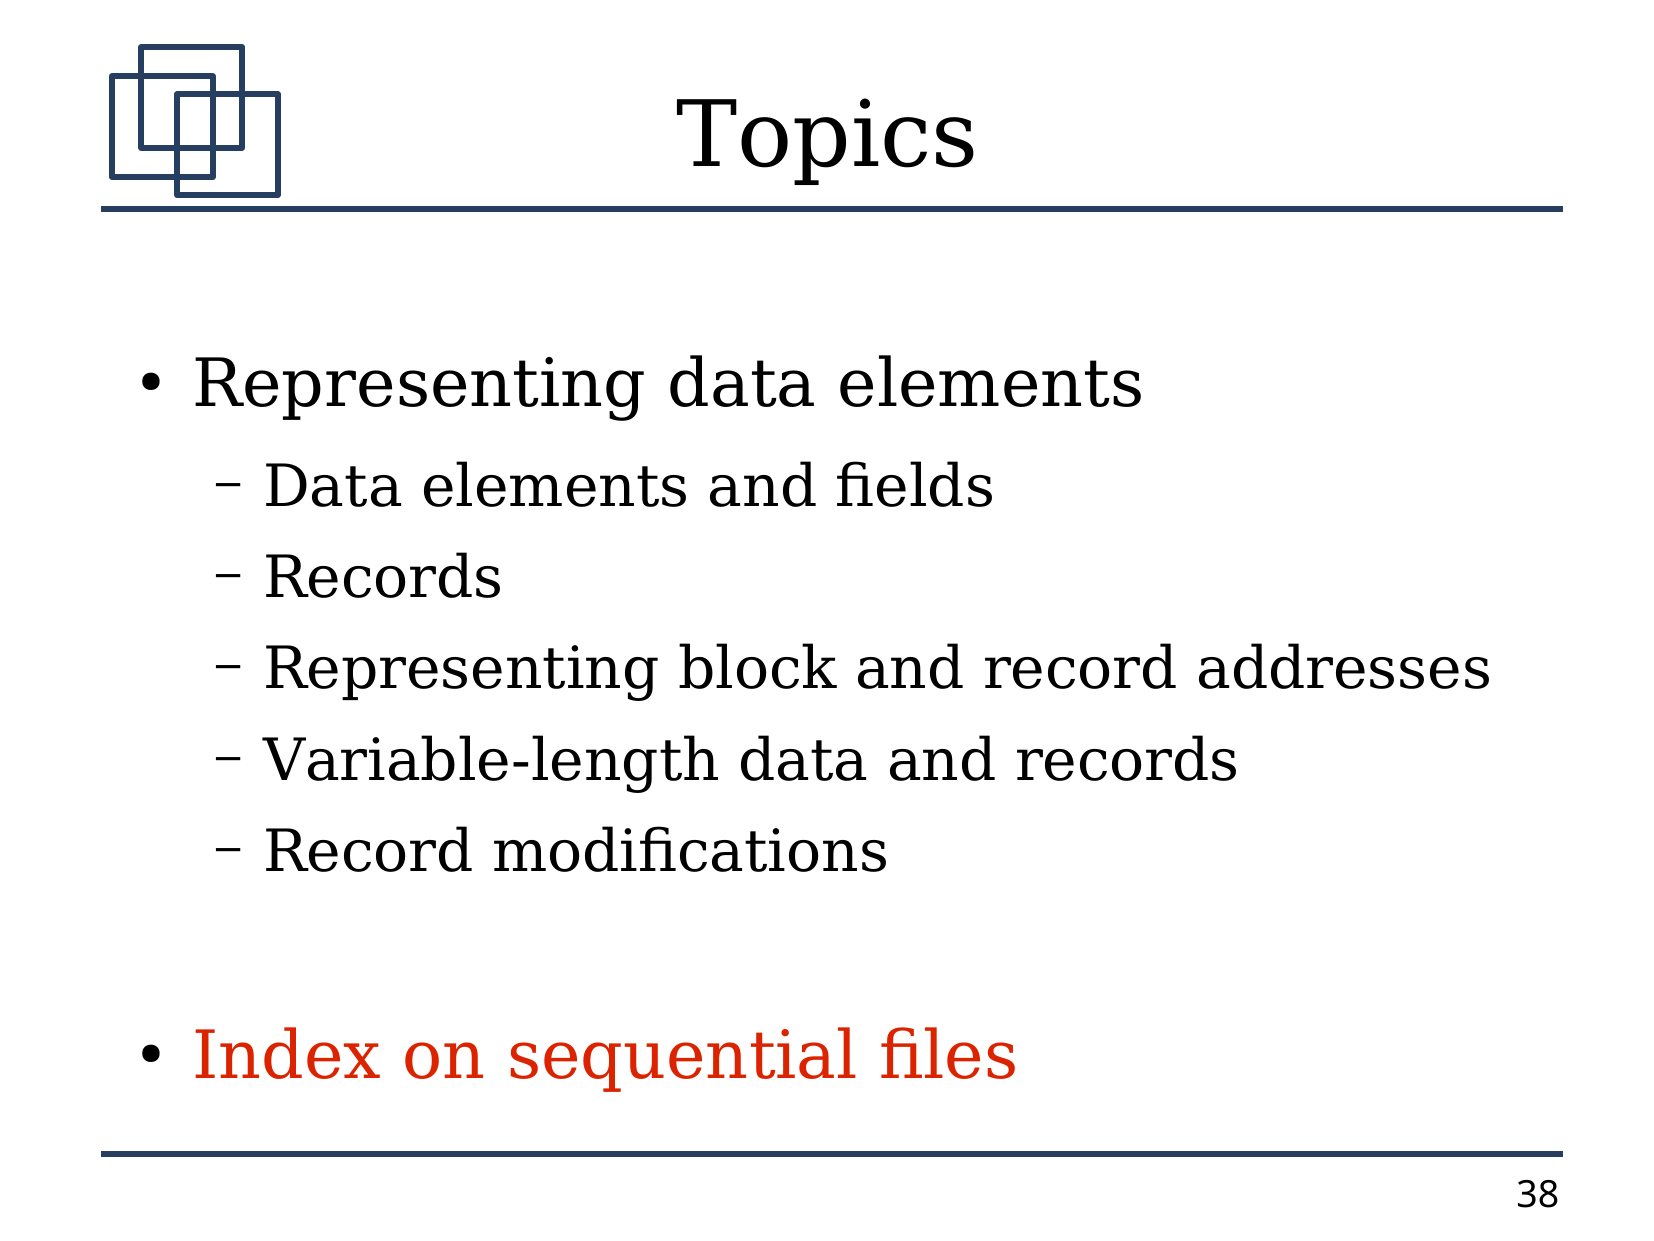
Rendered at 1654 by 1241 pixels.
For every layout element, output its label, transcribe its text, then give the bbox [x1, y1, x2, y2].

title Topics [121, 31, 1534, 239]
list Representing data elements Data elements and fields Records Representing block and record addresses Variable-length data and records Record modifications Index on sequential files [121, 344, 1534, 1127]
